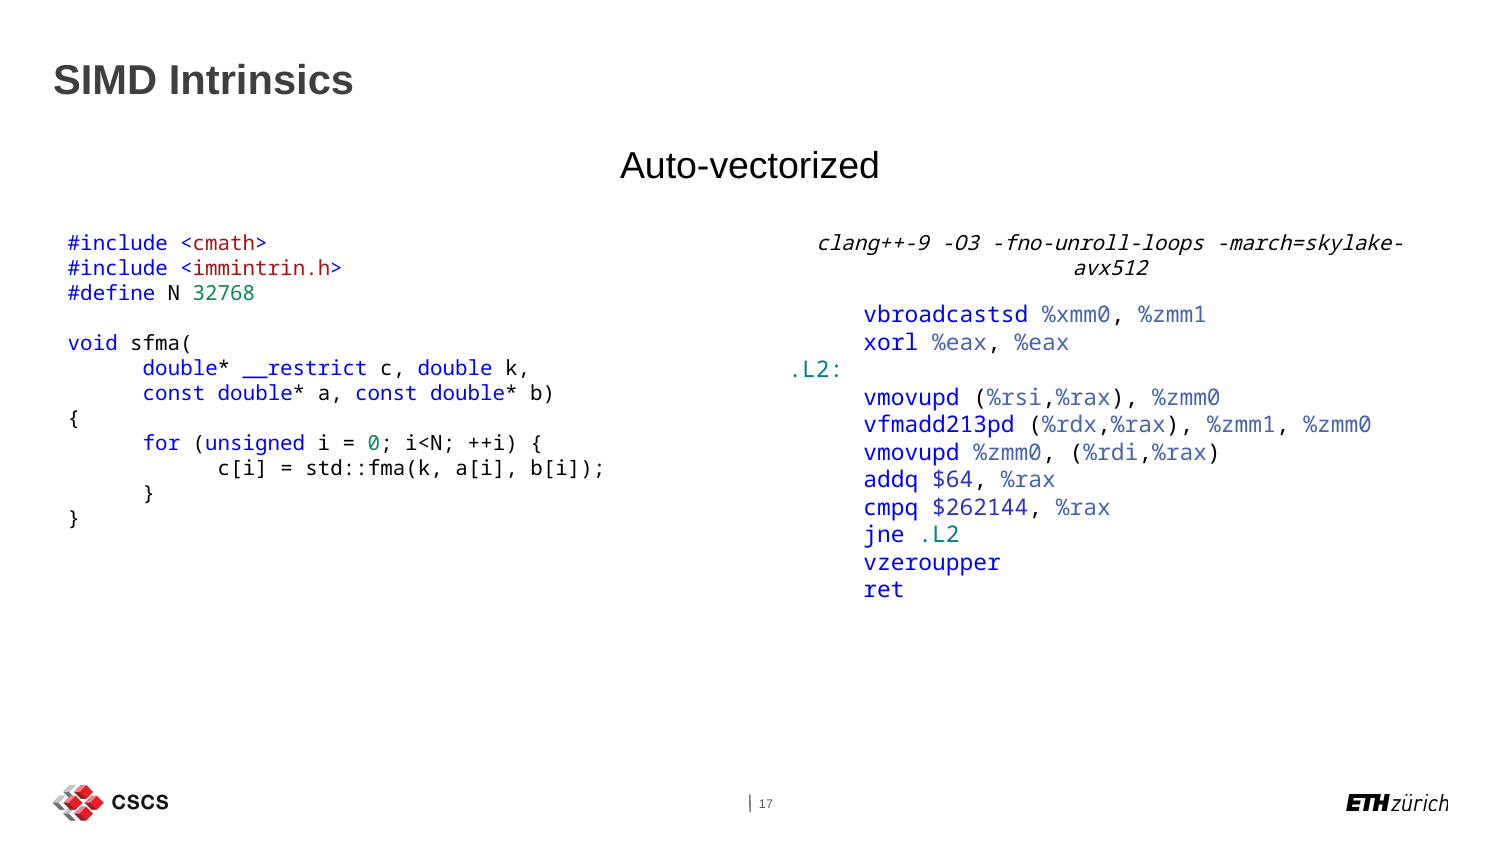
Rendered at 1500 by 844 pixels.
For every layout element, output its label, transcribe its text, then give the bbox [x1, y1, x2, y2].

text_box clang++-9 -O3 -fno-unroll-loops -march=skylake-avx512 vbroadcastsd %xmm0, %zmm1 xorl %eax, %eax .L2: vmovupd (%rsi,%rax), %zmm0 vfmadd213pd (%rdx,%rax), %zmm1, %zmm0 vmovupd %zmm0, (%rdi,%rax) addq $64, %rax cmpq $262144, %rax jne .L2 vzeroupper ret [773, 215, 1447, 767]
picture [1346, 794, 1448, 811]
slide_number <number> [750, 794, 798, 813]
title SIMD Intrinsics [53, 5, 1447, 112]
list Auto-vectorized [53, 133, 1447, 767]
text_box #include <cmath> #include <immintrin.h> #define N 32768 void sfma( double* __restrict c, double k, const double* a, const double* b) { for (unsigned i = 0; i<N; ++i) { c[i] = std::fma(k, a[i], b[i]); } } [52, 215, 727, 767]
picture [43, 775, 177, 830]
